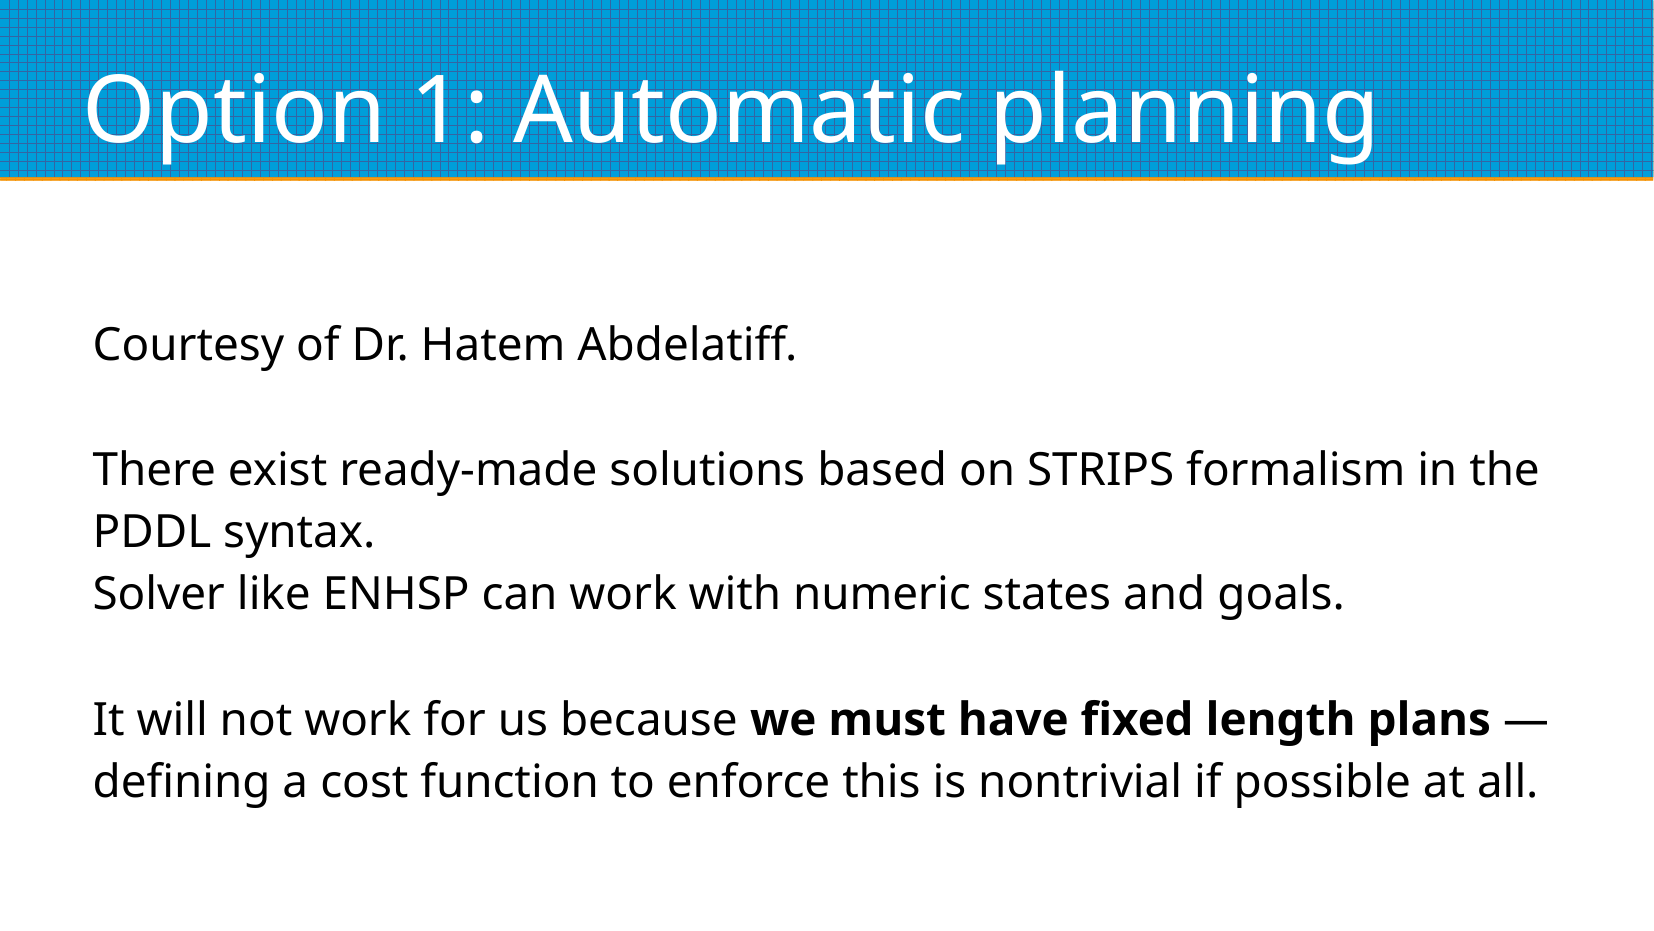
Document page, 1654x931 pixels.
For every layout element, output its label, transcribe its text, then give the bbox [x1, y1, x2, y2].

title Option 1: Automatic planning [82, 14, 1571, 171]
text_box Courtesy of Dr. Hatem Abdelatiff. There exist ready-made solutions based on STRIPS formalism in the PDDL syntax. Solver like ENHSP can work with numeric states and goals. It will not work for us because we must have fixed length plans — defining a cost function to enforce this is nontrivial if possible at all. [86, 206, 1625, 916]
